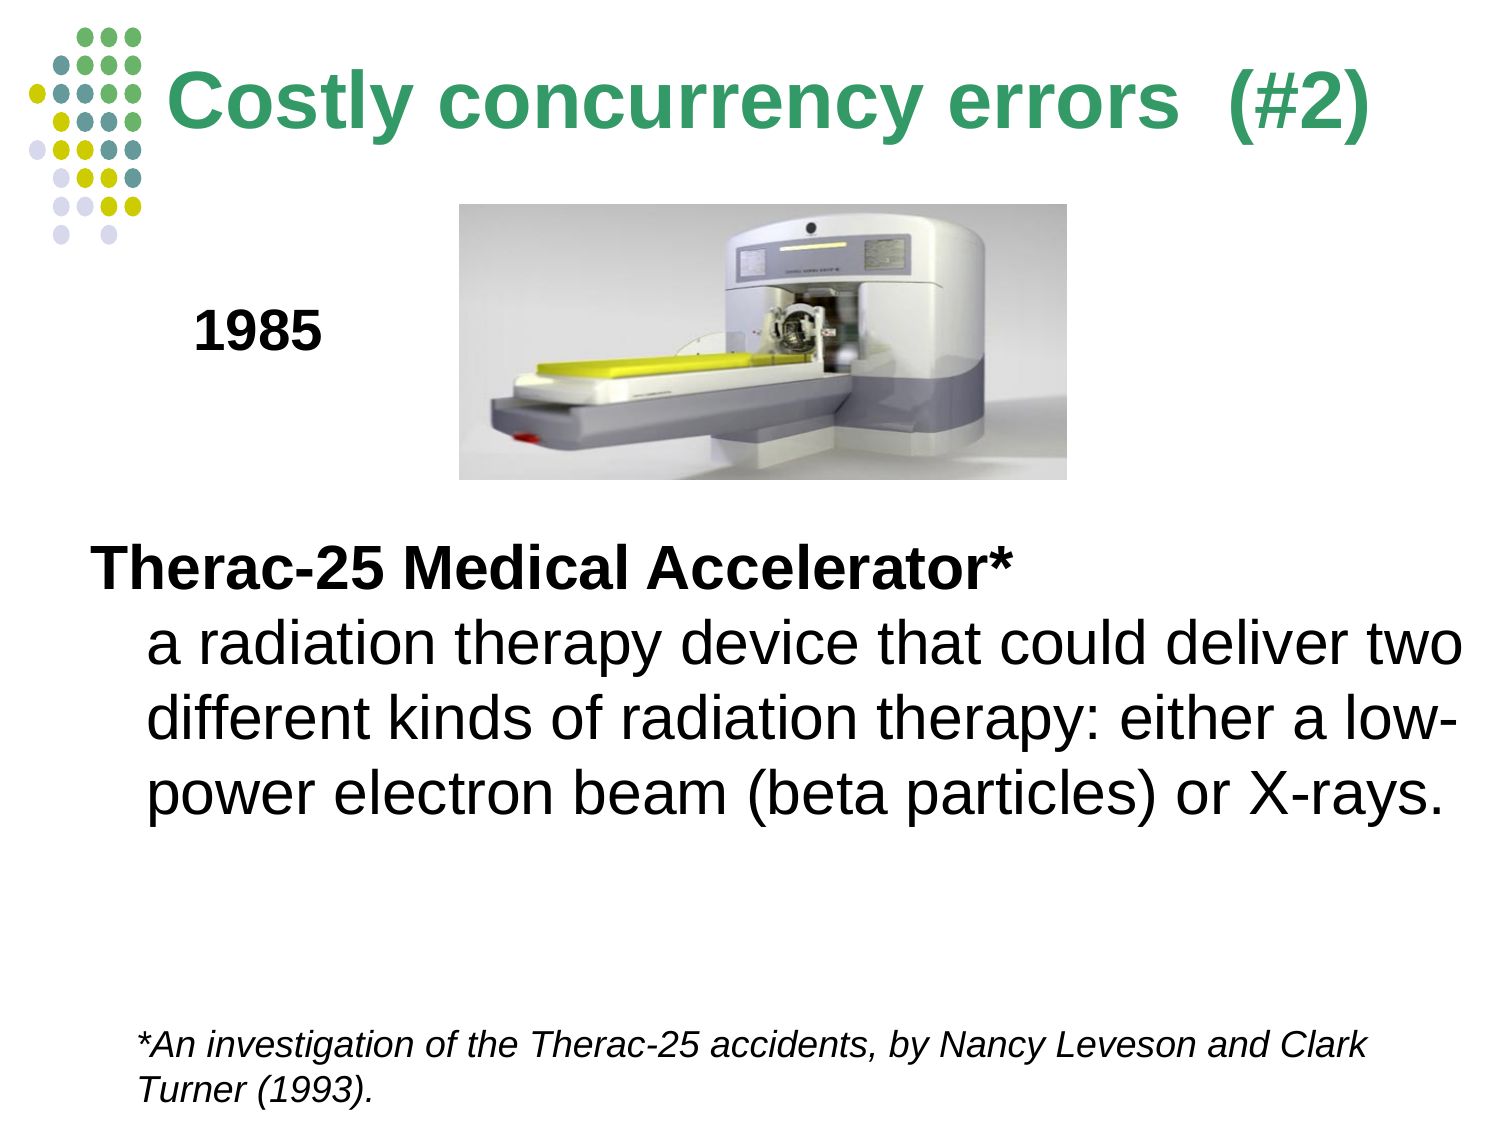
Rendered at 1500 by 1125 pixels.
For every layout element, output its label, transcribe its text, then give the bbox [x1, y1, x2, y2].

list Therac-25 Medical Accelerator* a radiation therapy device that could deliver two different kinds of radiation therapy: either a low-power electron beam (beta particles) or X-rays. [75, 519, 1500, 1058]
text_box 1985 [178, 284, 339, 370]
title Costly concurrency errors (#2) [151, 40, 1390, 176]
text_box *An investigation of the Therac-25 accidents, by Nancy Leveson and Clark Turner (1993). [121, 1011, 1384, 1118]
picture [459, 204, 1067, 480]
